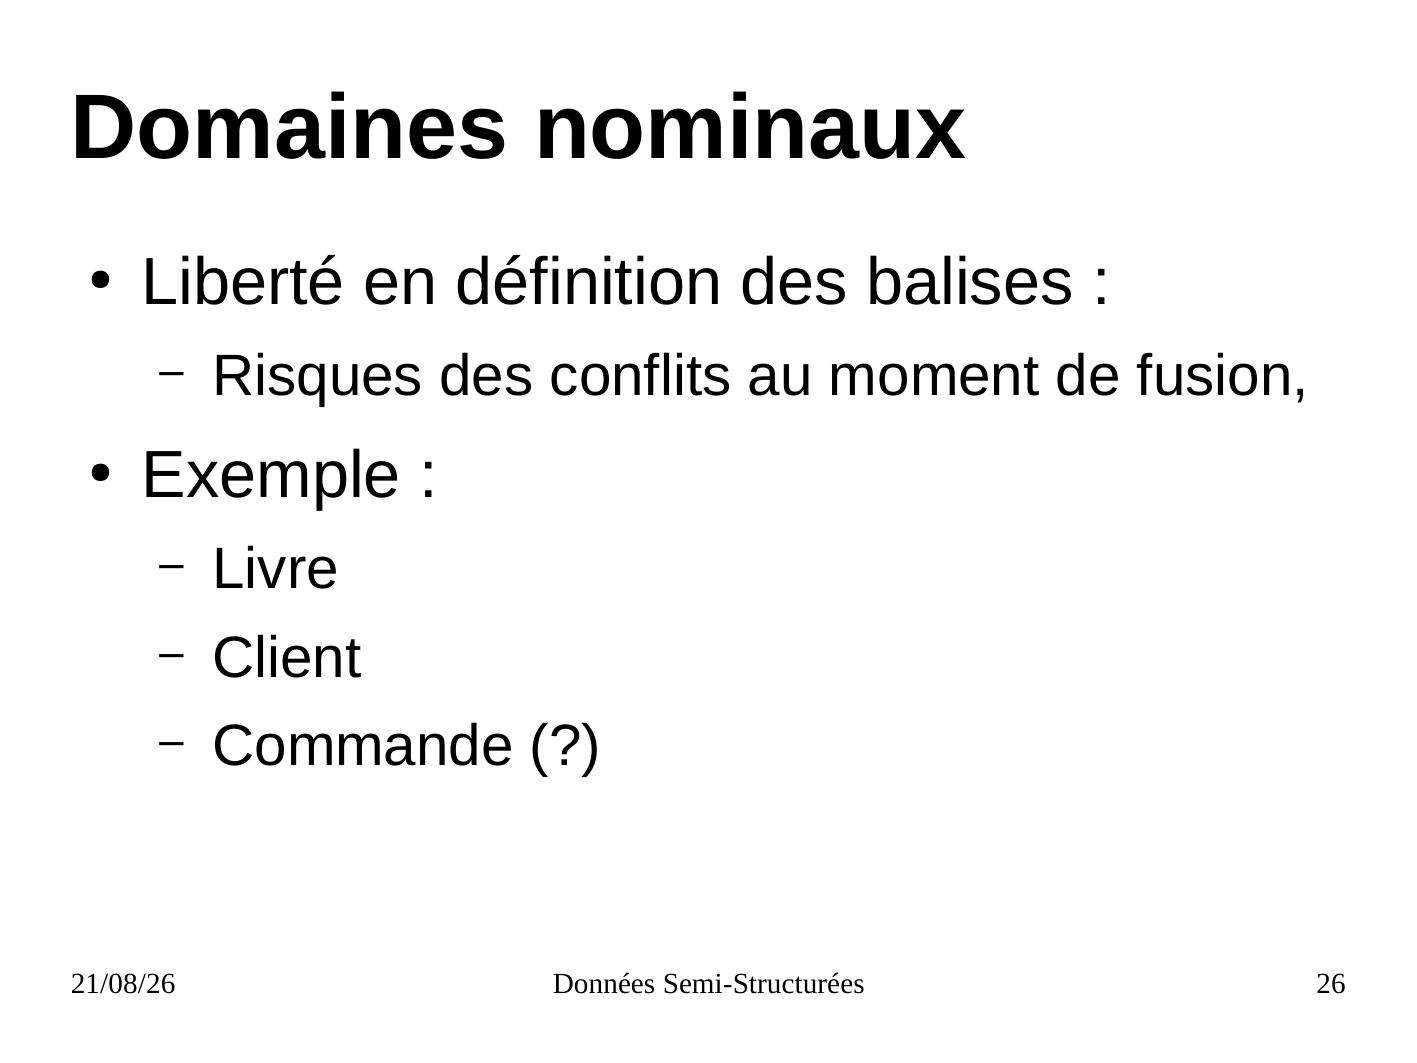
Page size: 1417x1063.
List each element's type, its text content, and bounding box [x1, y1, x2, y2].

list Liberté en définition des balises : Risques des conflits au moment de fusion, Exemple : Livre Client Commande (?) [70, 244, 1346, 925]
title Domaines nominaux [70, 42, 1346, 212]
